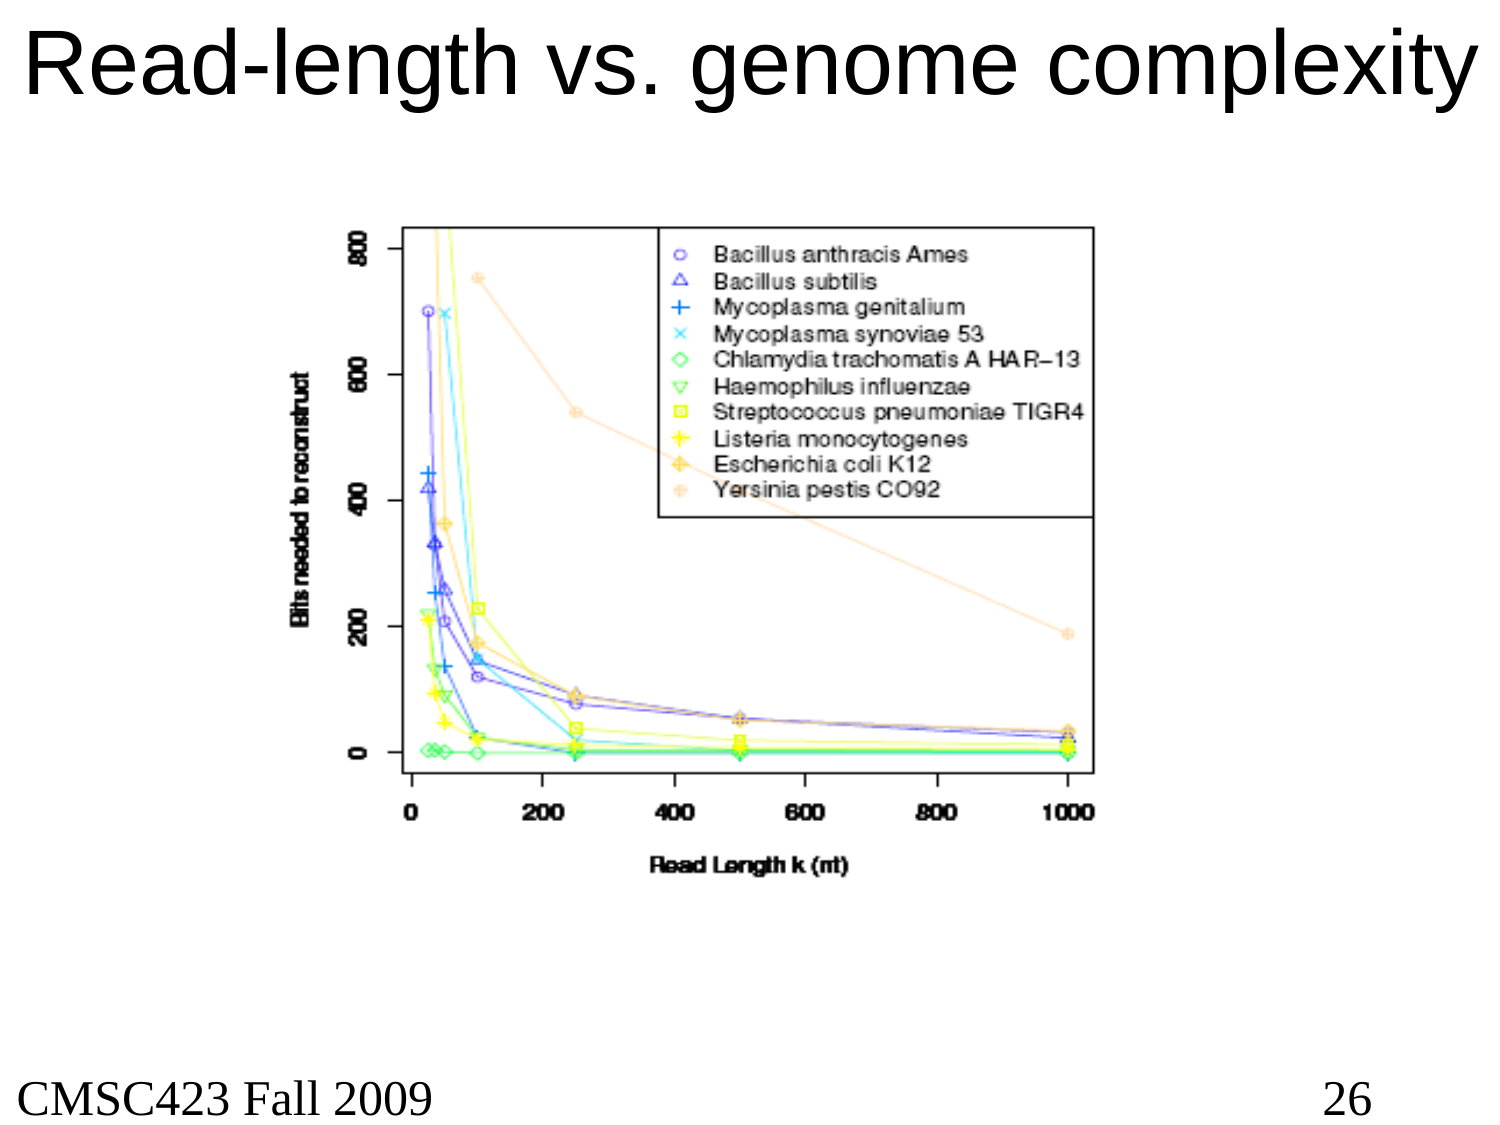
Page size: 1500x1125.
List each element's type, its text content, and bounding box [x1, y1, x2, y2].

title Read-length vs. genome complexity [19, 9, 1485, 116]
picture [272, 160, 1193, 907]
